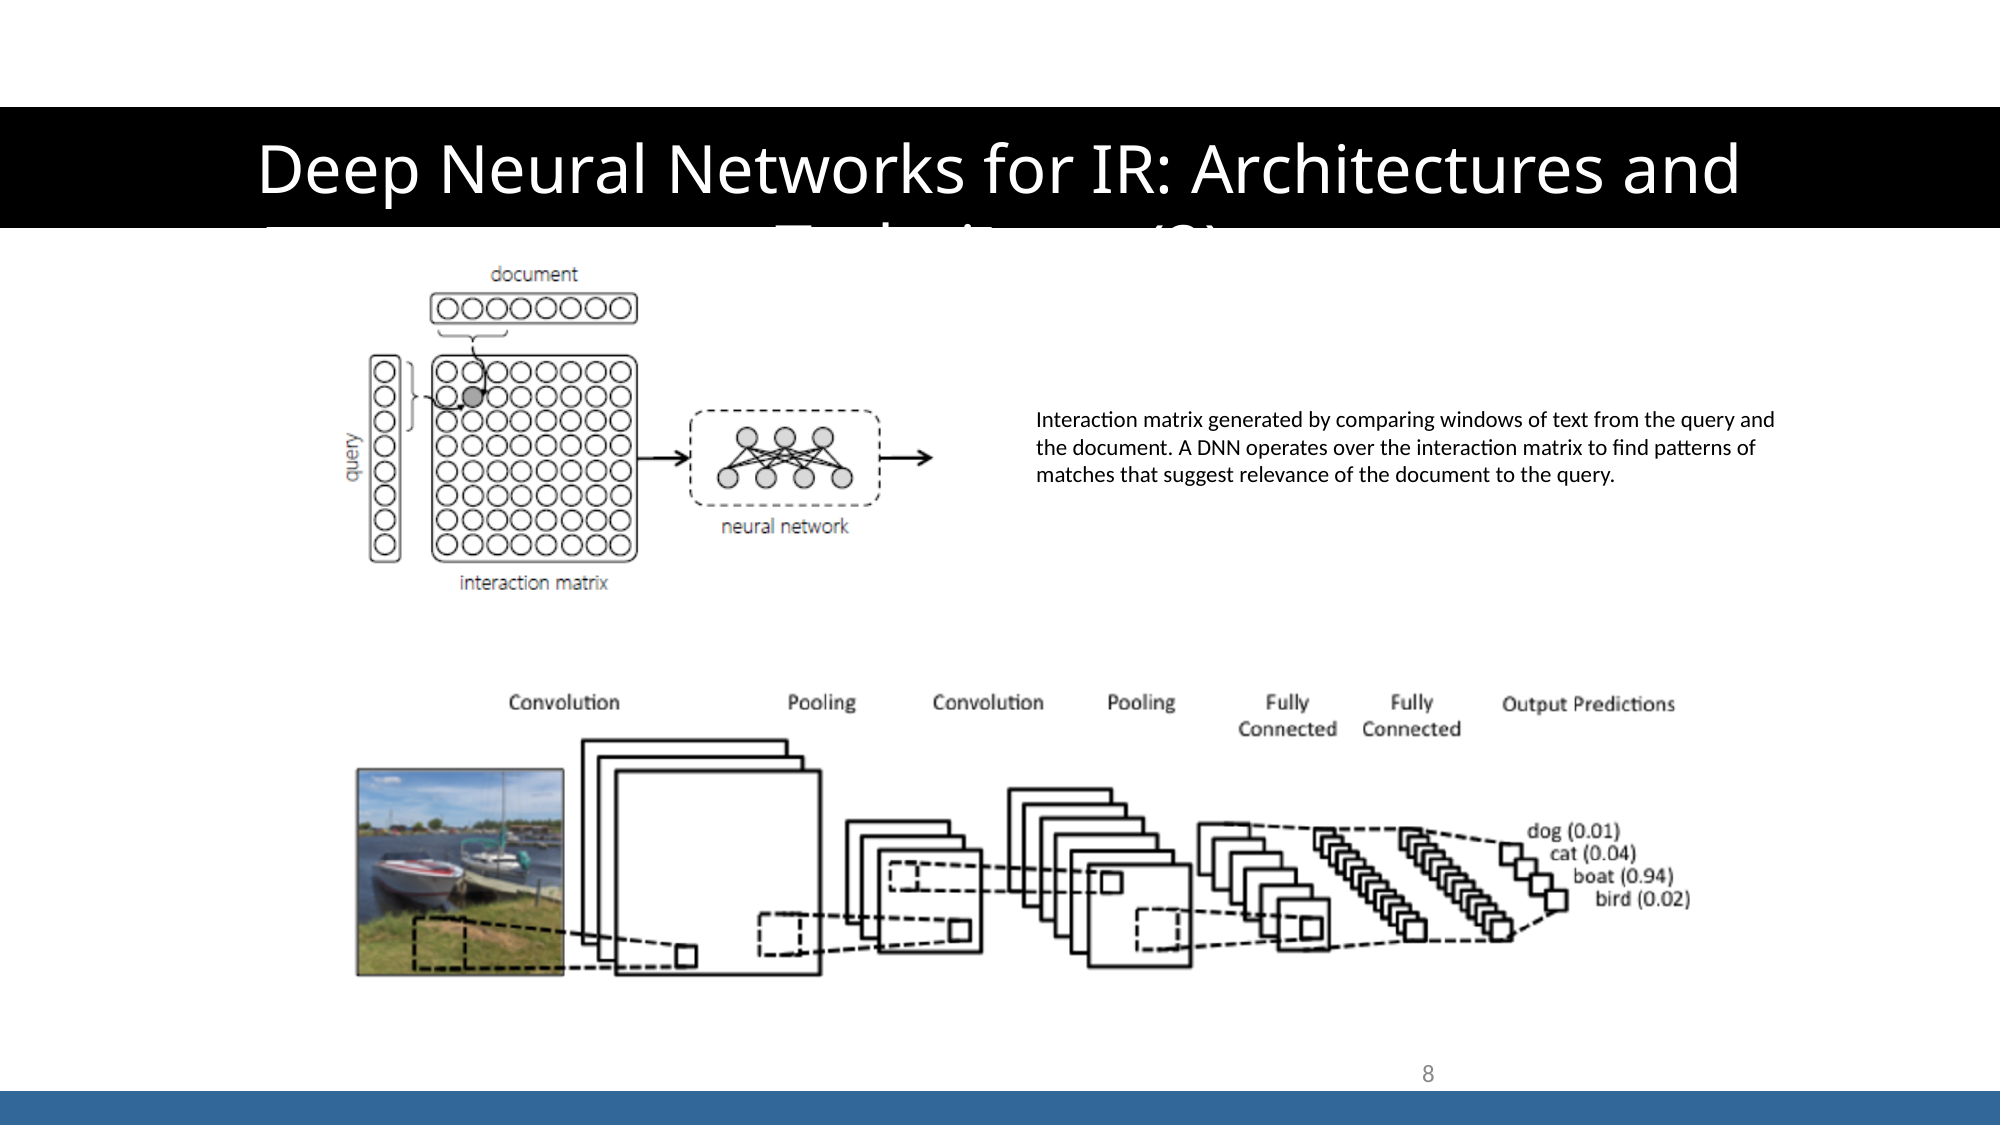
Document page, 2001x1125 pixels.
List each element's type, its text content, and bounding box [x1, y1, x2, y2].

text_box [0, 1042, 2000, 1125]
text_box [0, 107, 2000, 228]
picture [266, 227, 1755, 1043]
text_box Interaction matrix generated by comparing windows of text from the query and the document. A DNN operates over the interaction matrix to find patterns of matches that suggest relevance of the document to the query. [1021, 397, 1793, 496]
text_box Deep Neural Networks for IR: Architectures and Techniques (2) [146, 119, 1854, 216]
